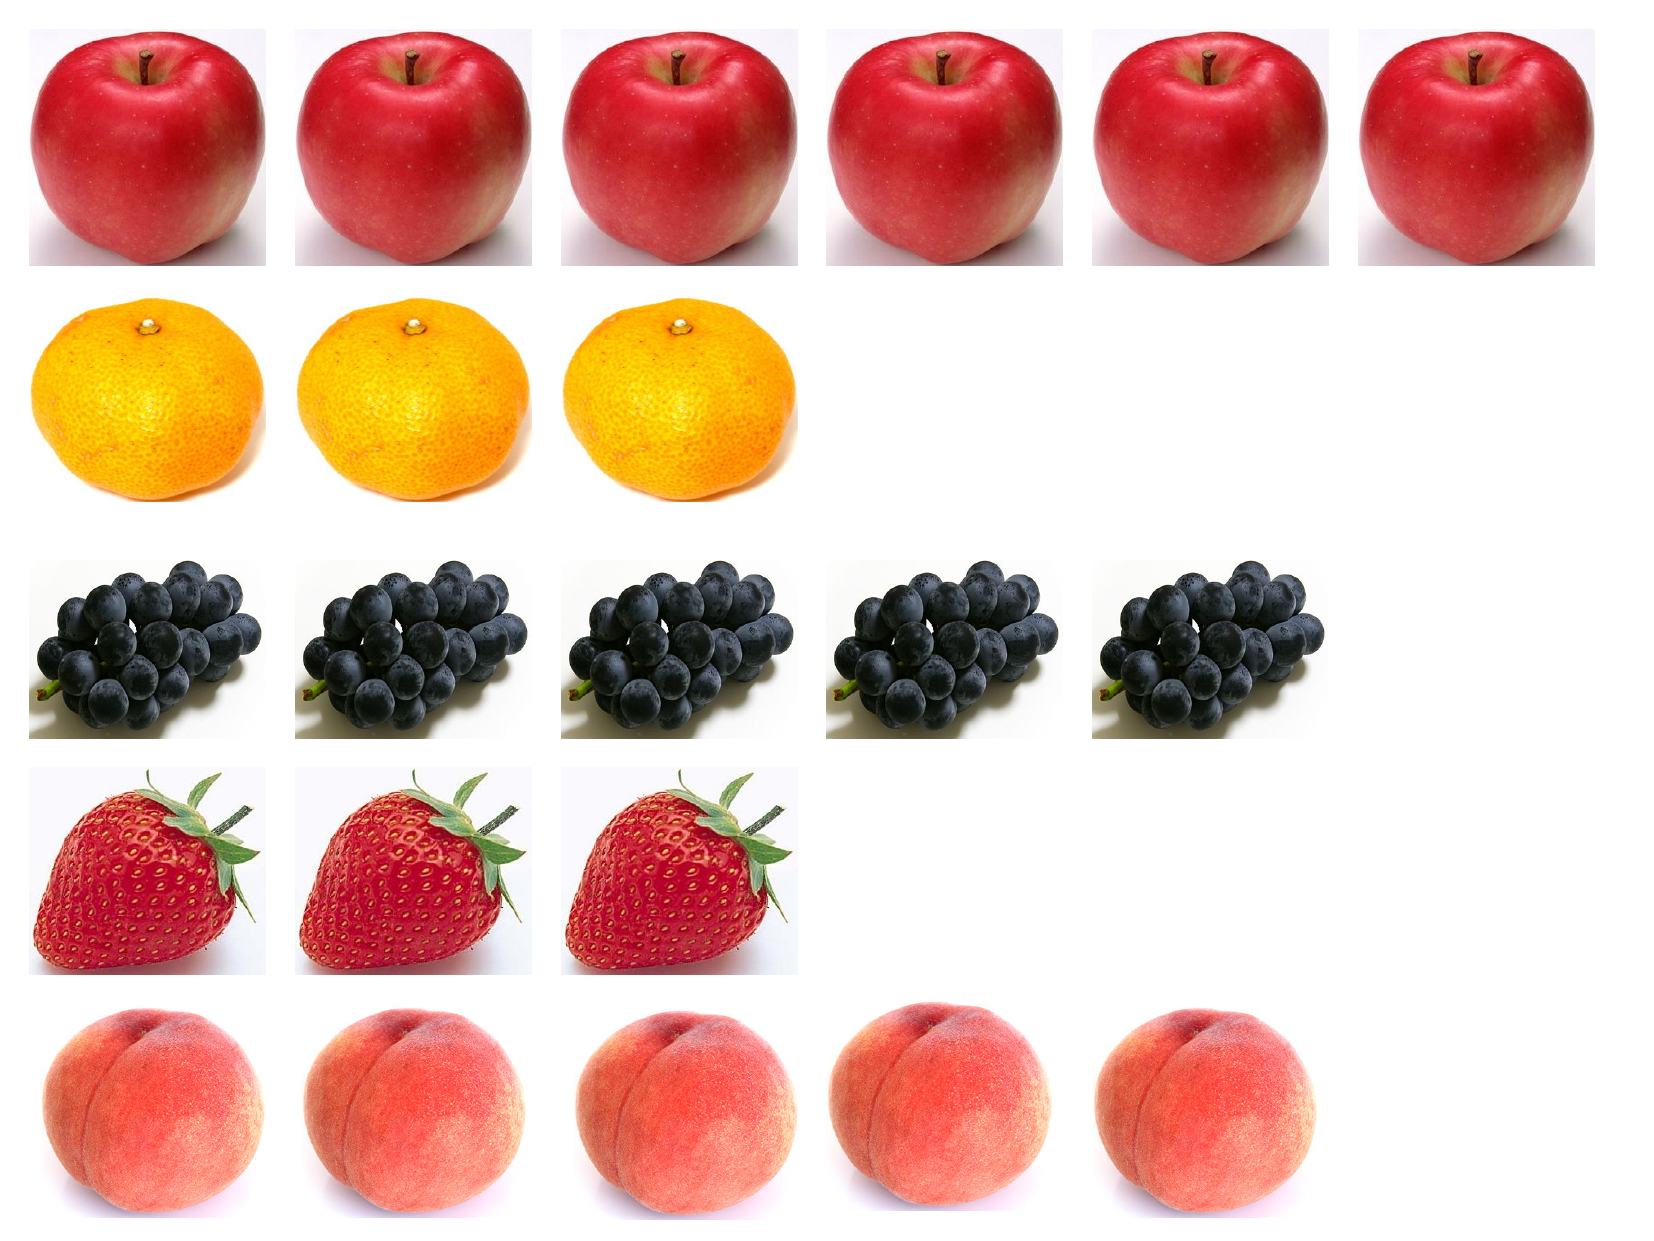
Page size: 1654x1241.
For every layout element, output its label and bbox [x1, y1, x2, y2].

picture [29, 295, 266, 502]
picture [29, 767, 266, 975]
picture [573, 1006, 799, 1220]
picture [561, 560, 798, 739]
picture [561, 767, 798, 975]
picture [826, 560, 1063, 739]
picture [295, 560, 532, 739]
picture [301, 1003, 527, 1218]
picture [561, 295, 798, 502]
picture [1092, 1003, 1318, 1218]
picture [295, 29, 532, 266]
picture [29, 560, 266, 739]
picture [29, 29, 266, 266]
picture [561, 29, 798, 266]
picture [295, 767, 532, 975]
picture [1092, 560, 1329, 739]
picture [40, 1003, 266, 1218]
picture [826, 997, 1053, 1211]
picture [295, 295, 532, 502]
picture [1092, 29, 1329, 266]
picture [1358, 29, 1595, 266]
picture [826, 29, 1063, 266]
